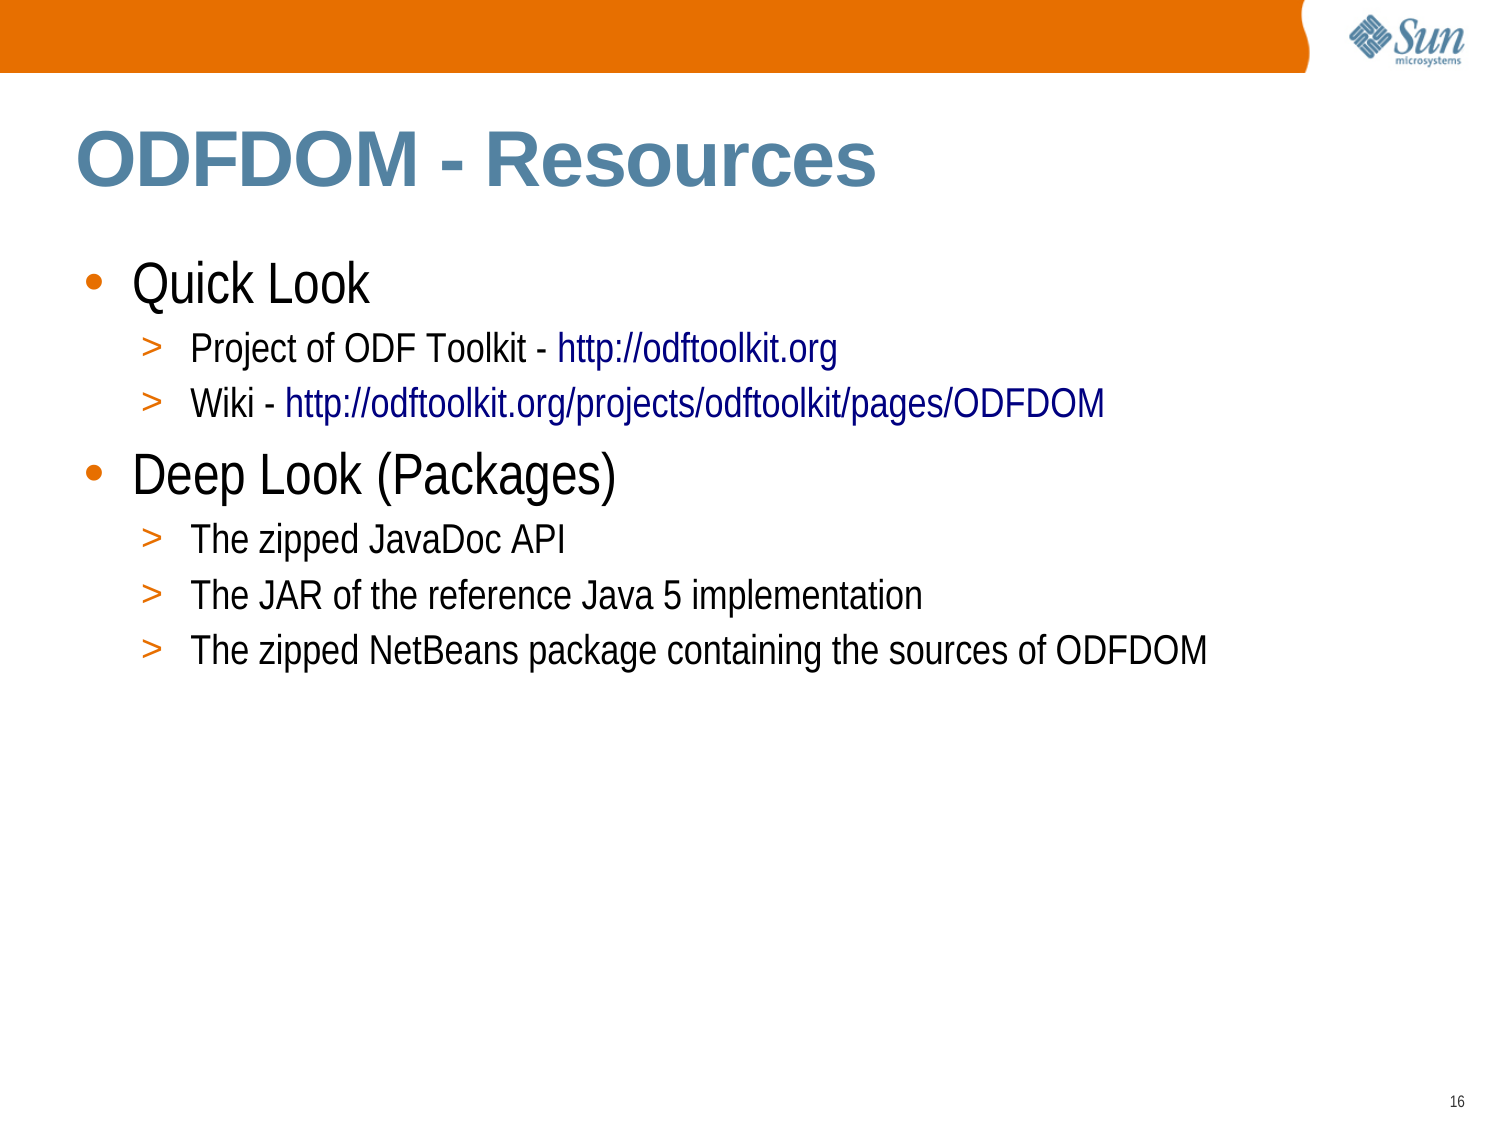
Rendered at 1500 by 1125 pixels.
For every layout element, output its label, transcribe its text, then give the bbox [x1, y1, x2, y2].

picture [0, 0, 1500, 73]
list Quick Look Project of ODF Toolkit - http://odftoolkit.org Wiki - http://odftoolkit.org/projects/odftoolkit/pages/ODFDOM Deep Look (Packages) The zipped JavaDoc API The JAR of the reference Java 5 implementation The zipped NetBeans package containing the sources of ODFDOM [64, 258, 1401, 1062]
title ODFDOM - Resources [75, 123, 1437, 227]
